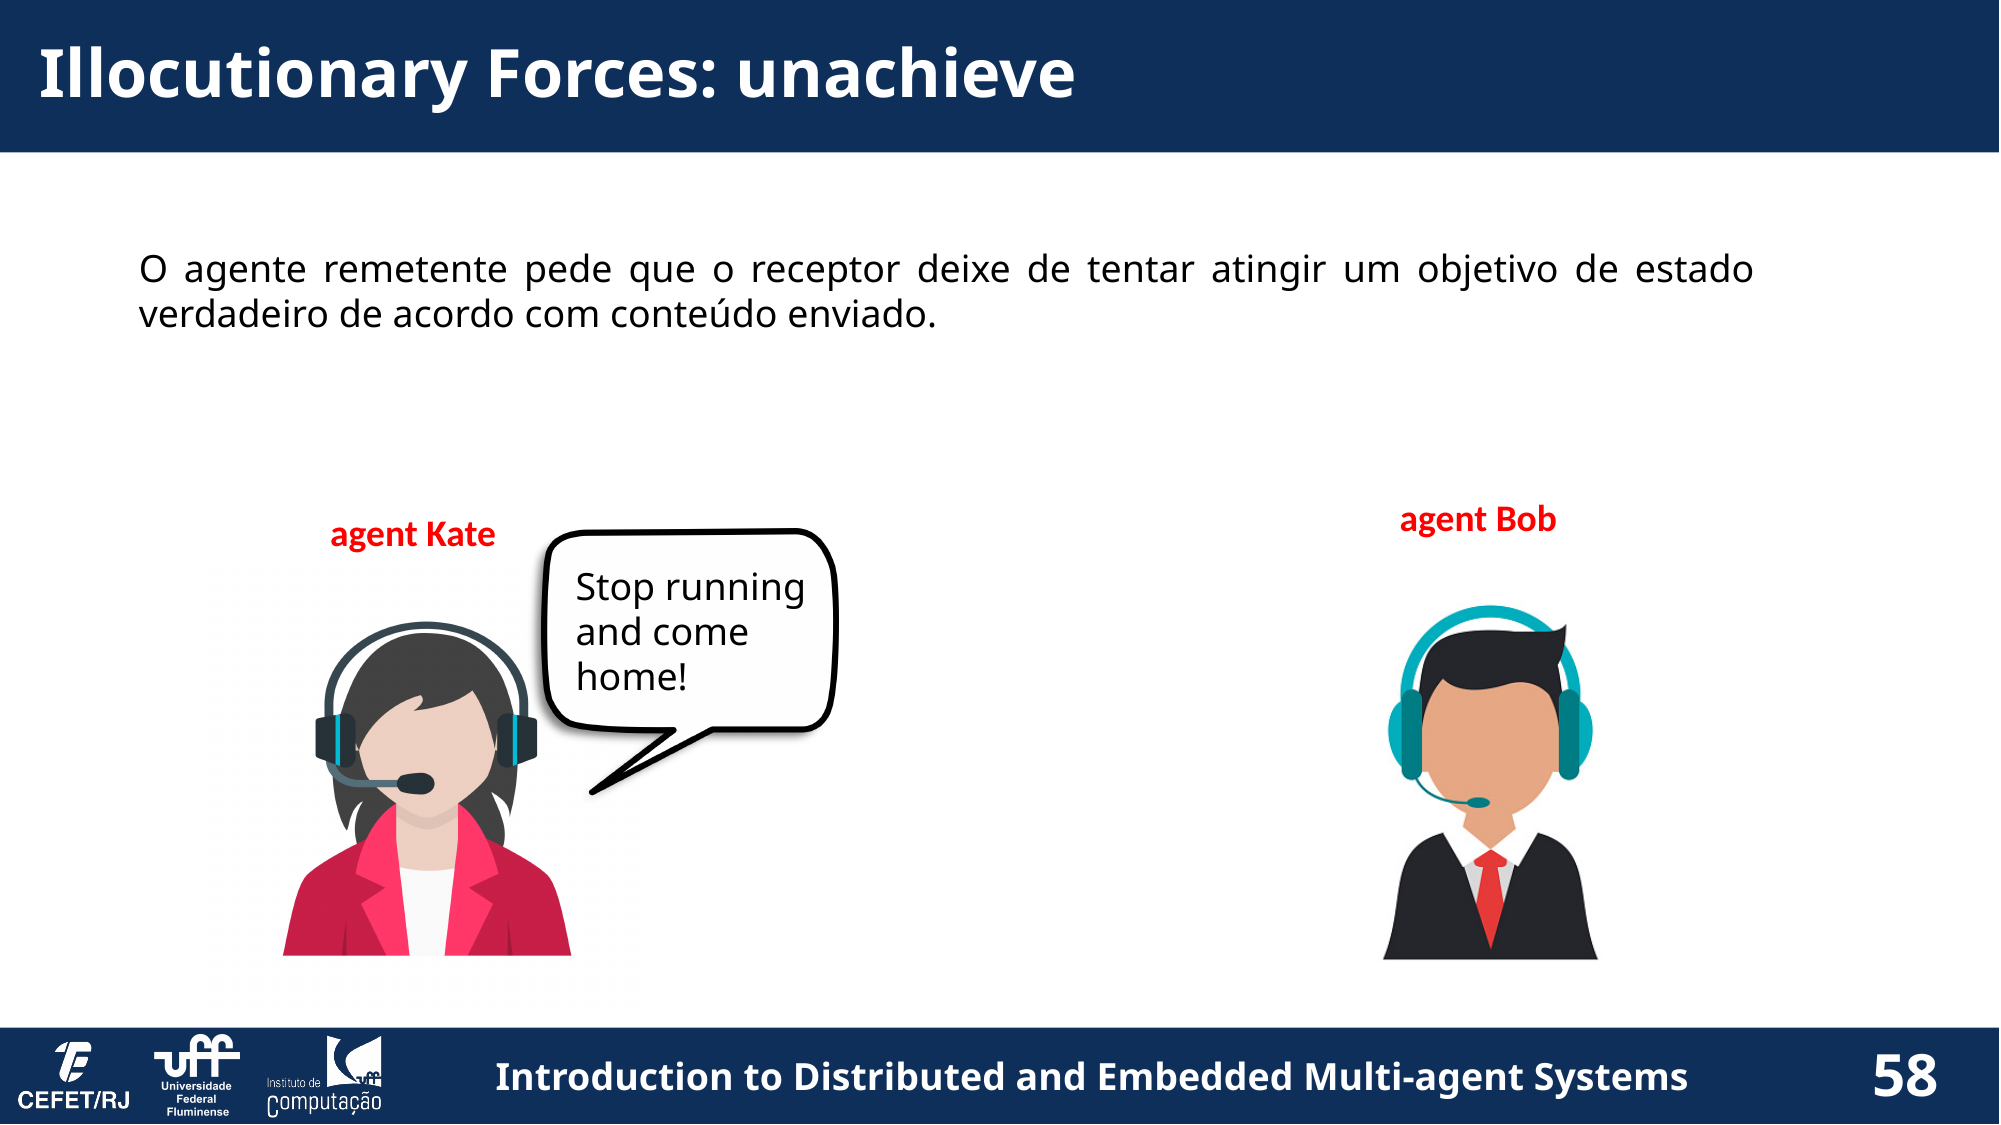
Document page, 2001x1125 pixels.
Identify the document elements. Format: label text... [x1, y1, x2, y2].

text_box agent Kate [295, 501, 531, 562]
text_box Stop running and come home! [560, 555, 856, 705]
text_box agent Bob [1360, 486, 1596, 547]
picture [205, 528, 839, 1011]
picture [18, 1021, 129, 1125]
picture [153, 1033, 241, 1121]
picture [1268, 560, 1713, 1005]
picture [265, 1033, 383, 1118]
text_box Illocutionary Forces: unachieve [25, 23, 1999, 119]
text_box O agente remetente pede que o receptor deixe de tentar atingir um objetivo de estado verdadeiro de acordo com conteúdo enviado. [123, 237, 1771, 343]
